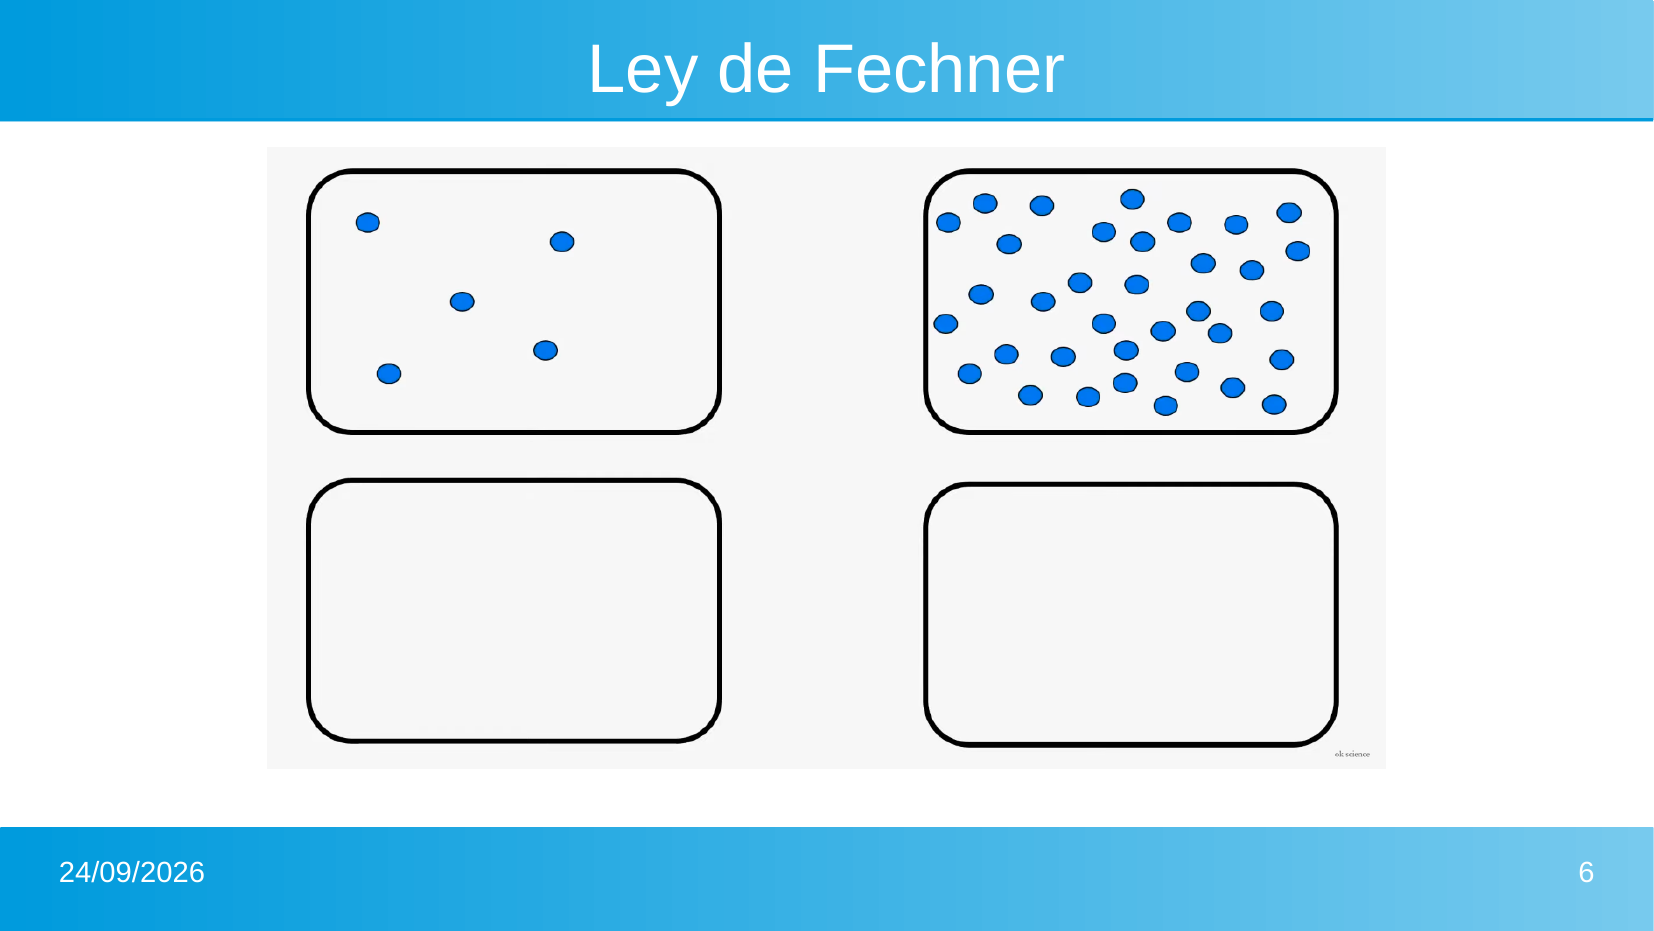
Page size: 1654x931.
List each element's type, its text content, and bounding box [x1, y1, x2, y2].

picture [267, 147, 1387, 770]
title Ley de Fechner [59, 29, 1595, 108]
